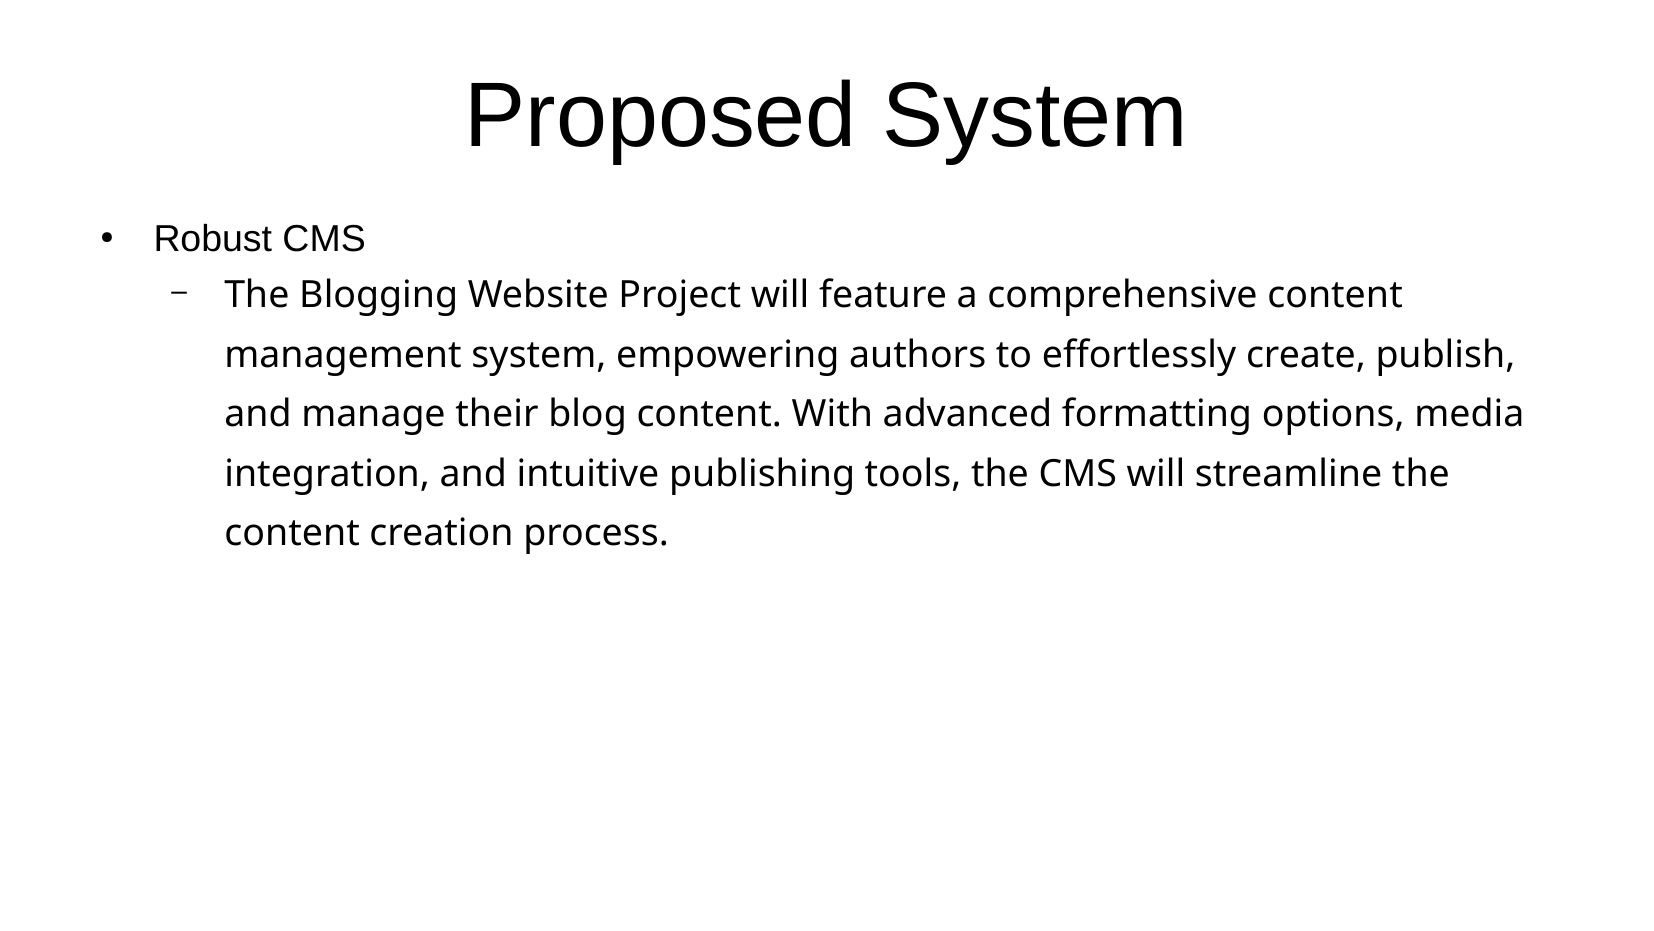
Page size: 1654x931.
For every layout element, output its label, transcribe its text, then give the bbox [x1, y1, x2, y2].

list Robust CMS The Blogging Website Project will feature a comprehensive content management system, empowering authors to effortlessly create, publish, and manage their blog content. With advanced formatting options, media integration, and intuitive publishing tools, the CMS will streamline the content creation process. [82, 217, 1571, 758]
title Proposed System [82, 37, 1571, 193]
